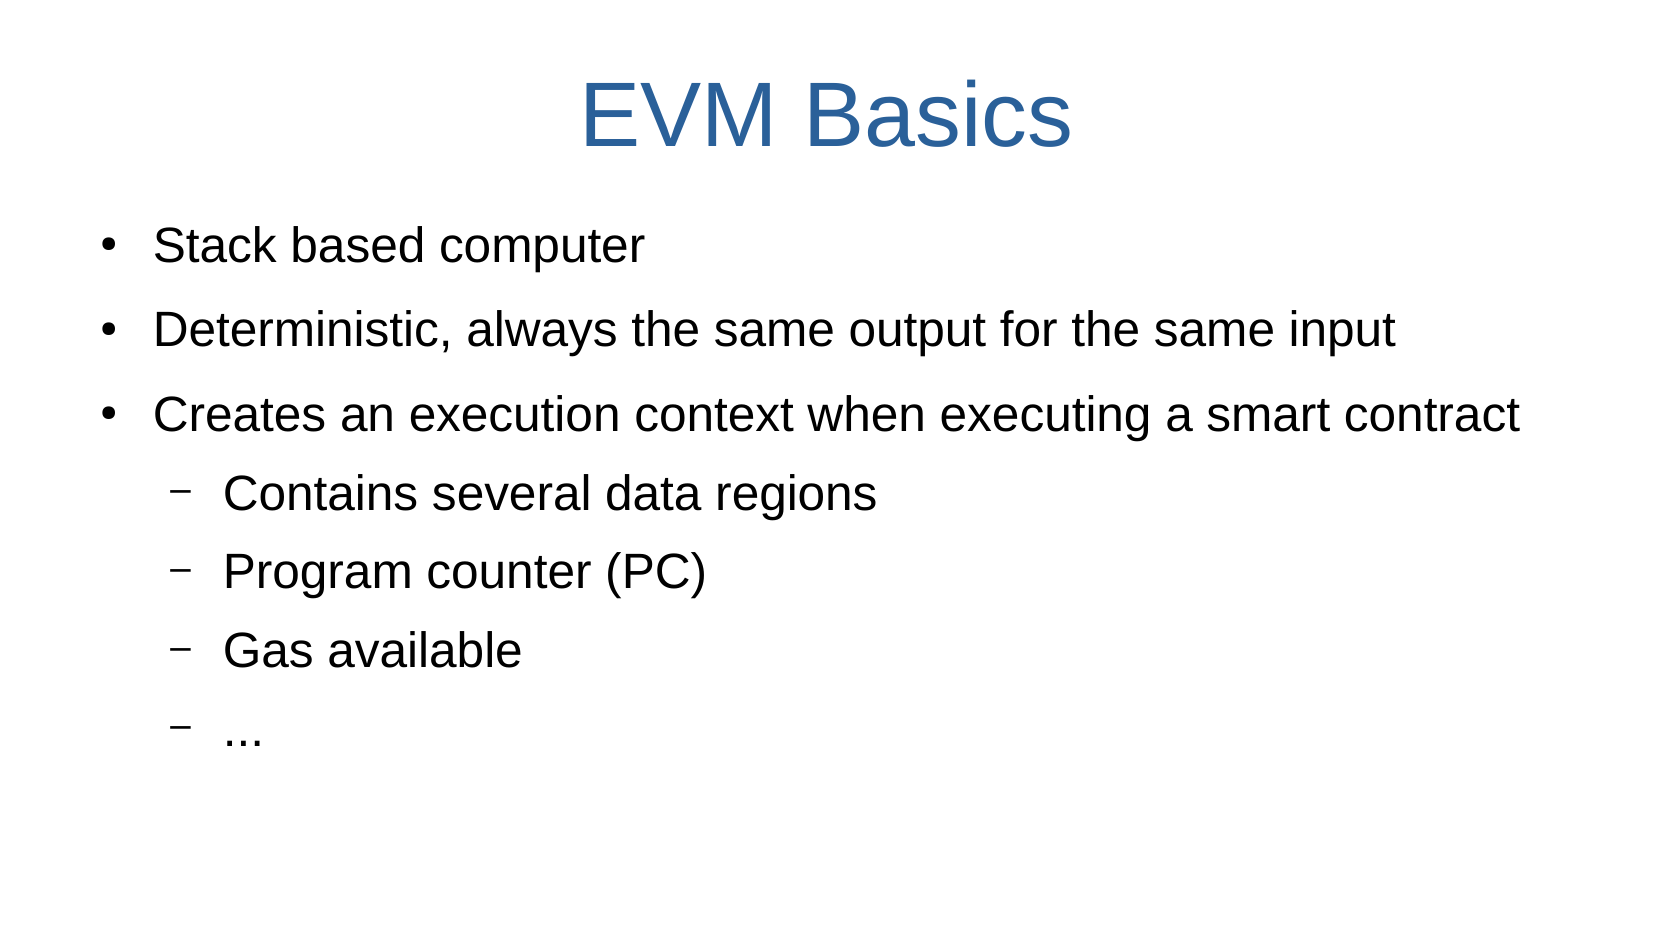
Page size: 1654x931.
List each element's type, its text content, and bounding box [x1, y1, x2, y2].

title EVM Basics [82, 37, 1571, 193]
list Stack based computer Deterministic, always the same output for the same input Creates an execution context when executing a smart contract Contains several data regions Program counter (PC) Gas available ... [82, 217, 1571, 758]
